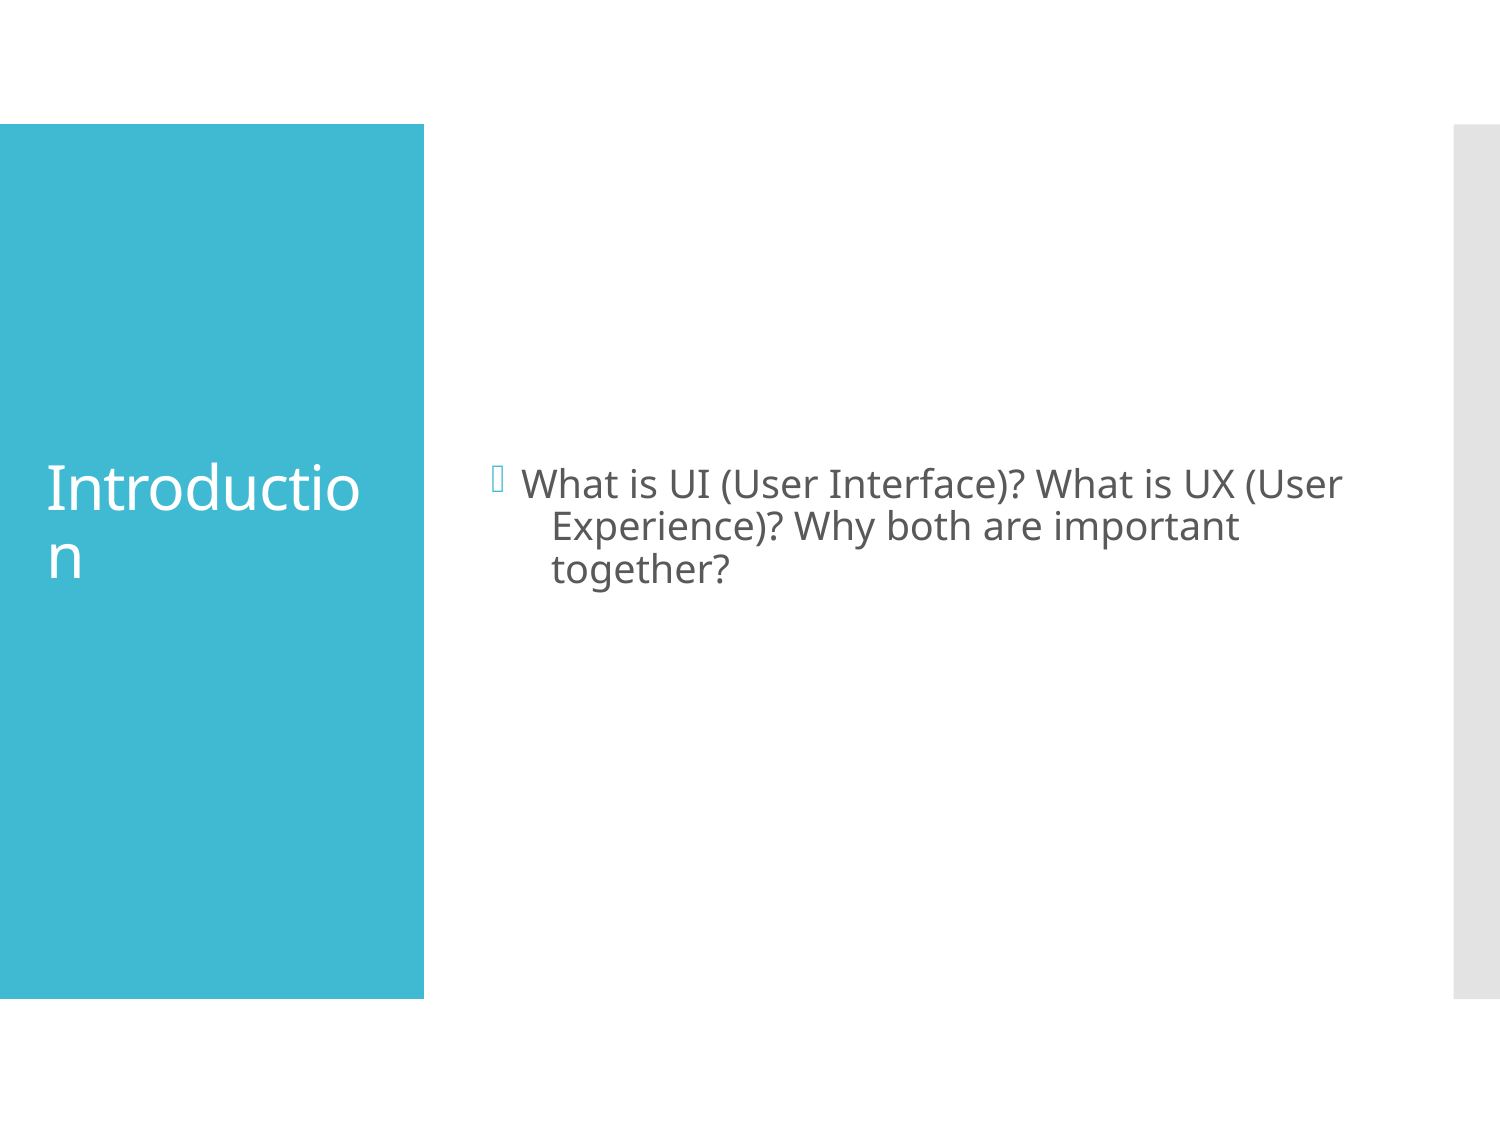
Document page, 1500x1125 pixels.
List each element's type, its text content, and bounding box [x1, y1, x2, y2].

list What is UI (User Interface)? What is UX (User Experience)? Why both are important together? [476, 141, 1377, 982]
title Introduction [31, 184, 394, 940]
